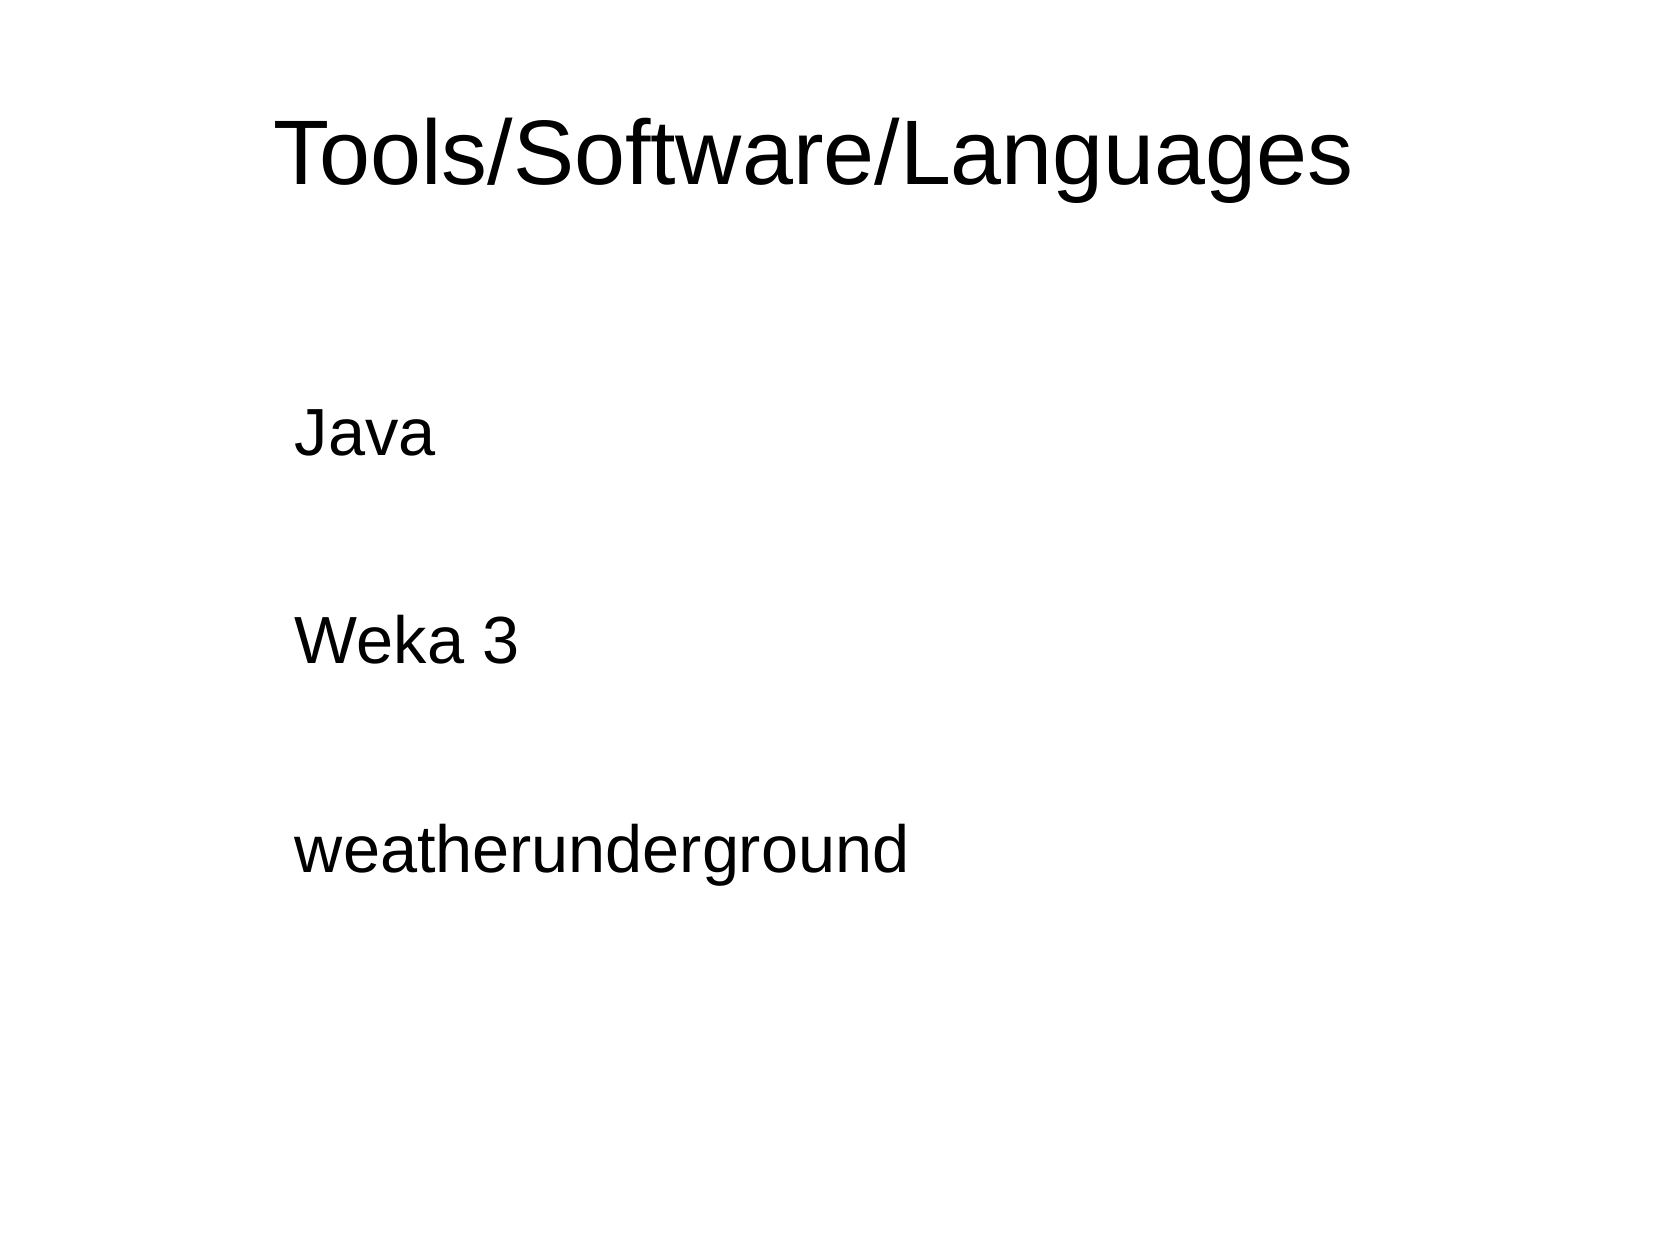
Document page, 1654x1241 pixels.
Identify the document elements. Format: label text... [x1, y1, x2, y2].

list Java Weka 3 weatherunderground [94, 290, 1583, 1010]
title Tools/Software/Languages [82, 49, 1571, 257]
